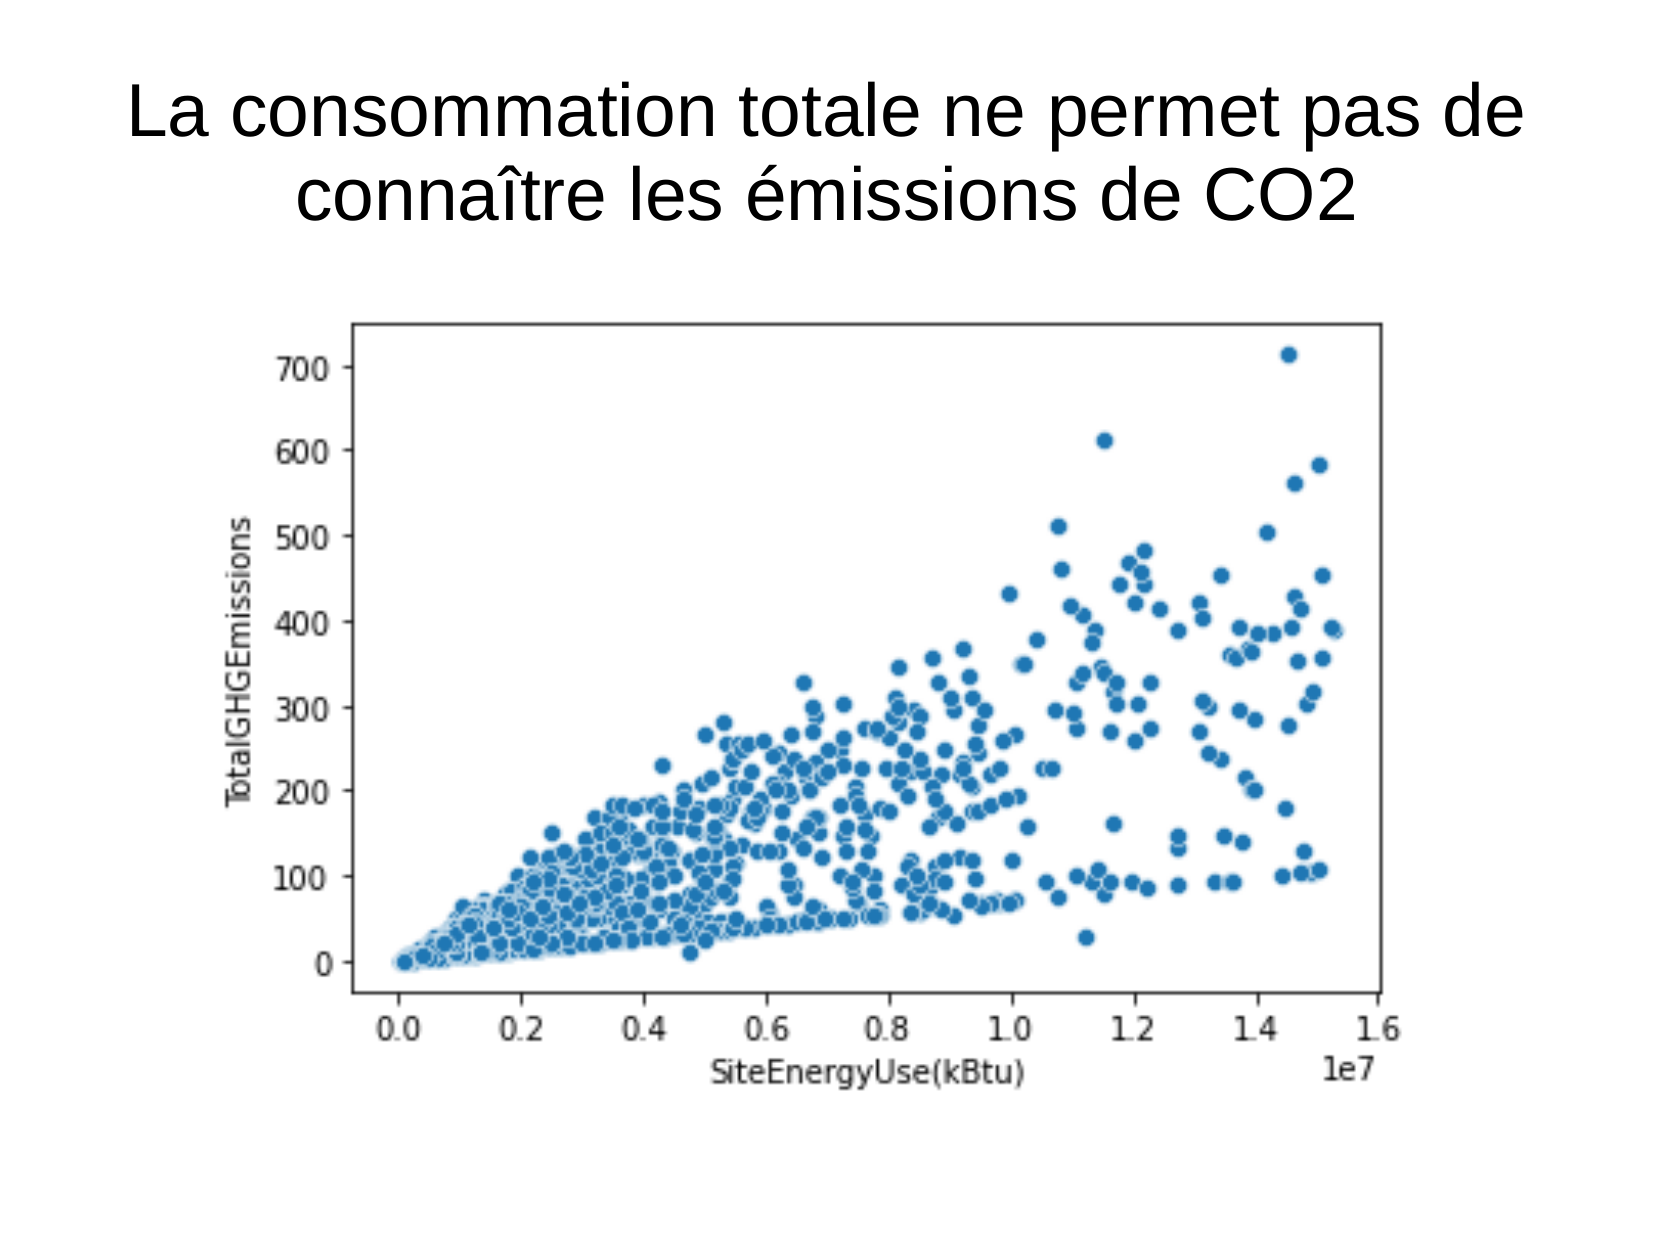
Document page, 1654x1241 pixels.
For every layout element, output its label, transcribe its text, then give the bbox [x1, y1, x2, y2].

title La consommation totale ne permet pas de connaître les émissions de CO2 [82, 49, 1571, 257]
picture [208, 290, 1445, 1109]
